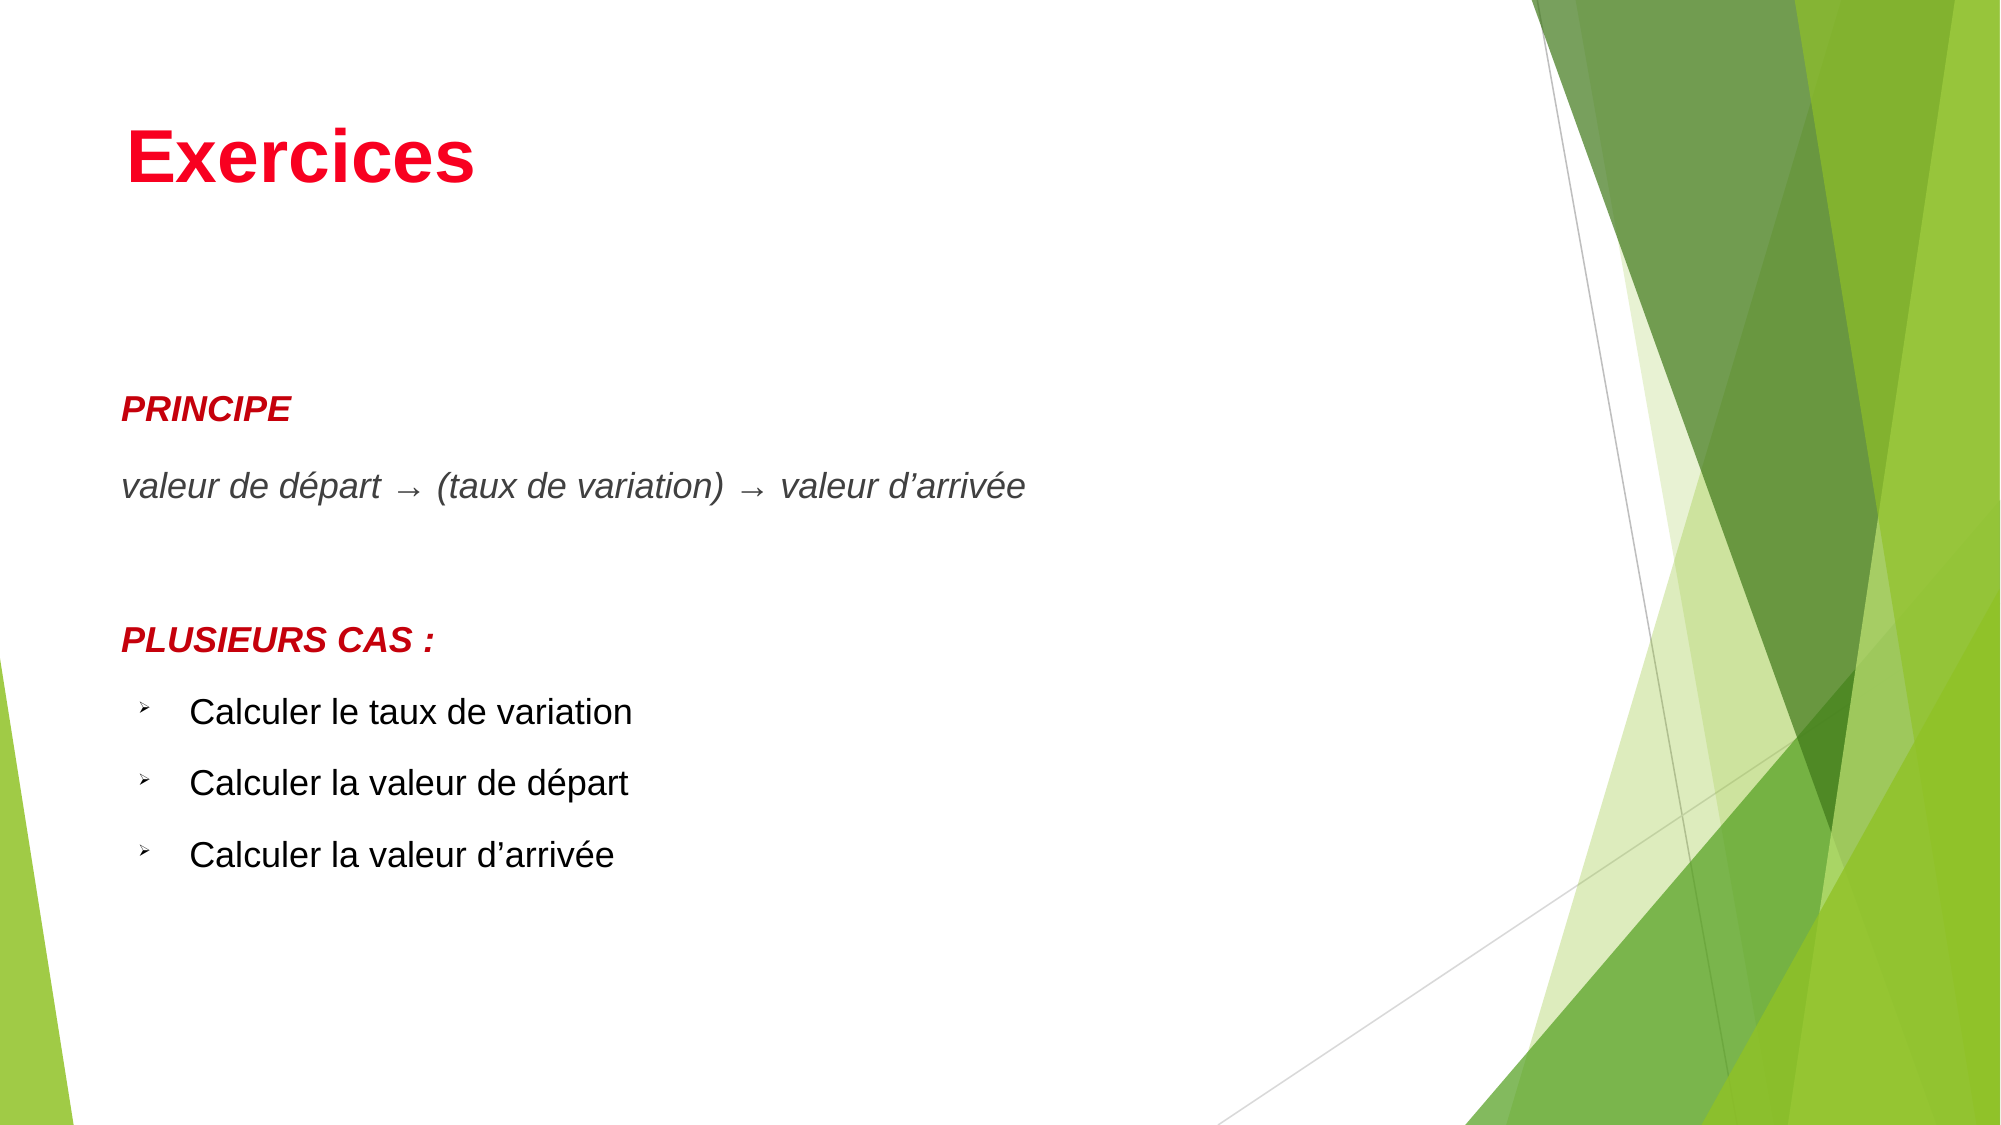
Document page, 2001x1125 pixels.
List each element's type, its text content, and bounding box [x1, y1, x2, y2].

list PRINCIPE valeur de départ → (taux de variation) → valeur d’arrivée PLUSIEURS CAS : Calculer le taux de variation Calculer la valeur de départ Calculer la valeur d’arrivée [106, 377, 1531, 886]
title Exercices [111, 99, 1522, 235]
